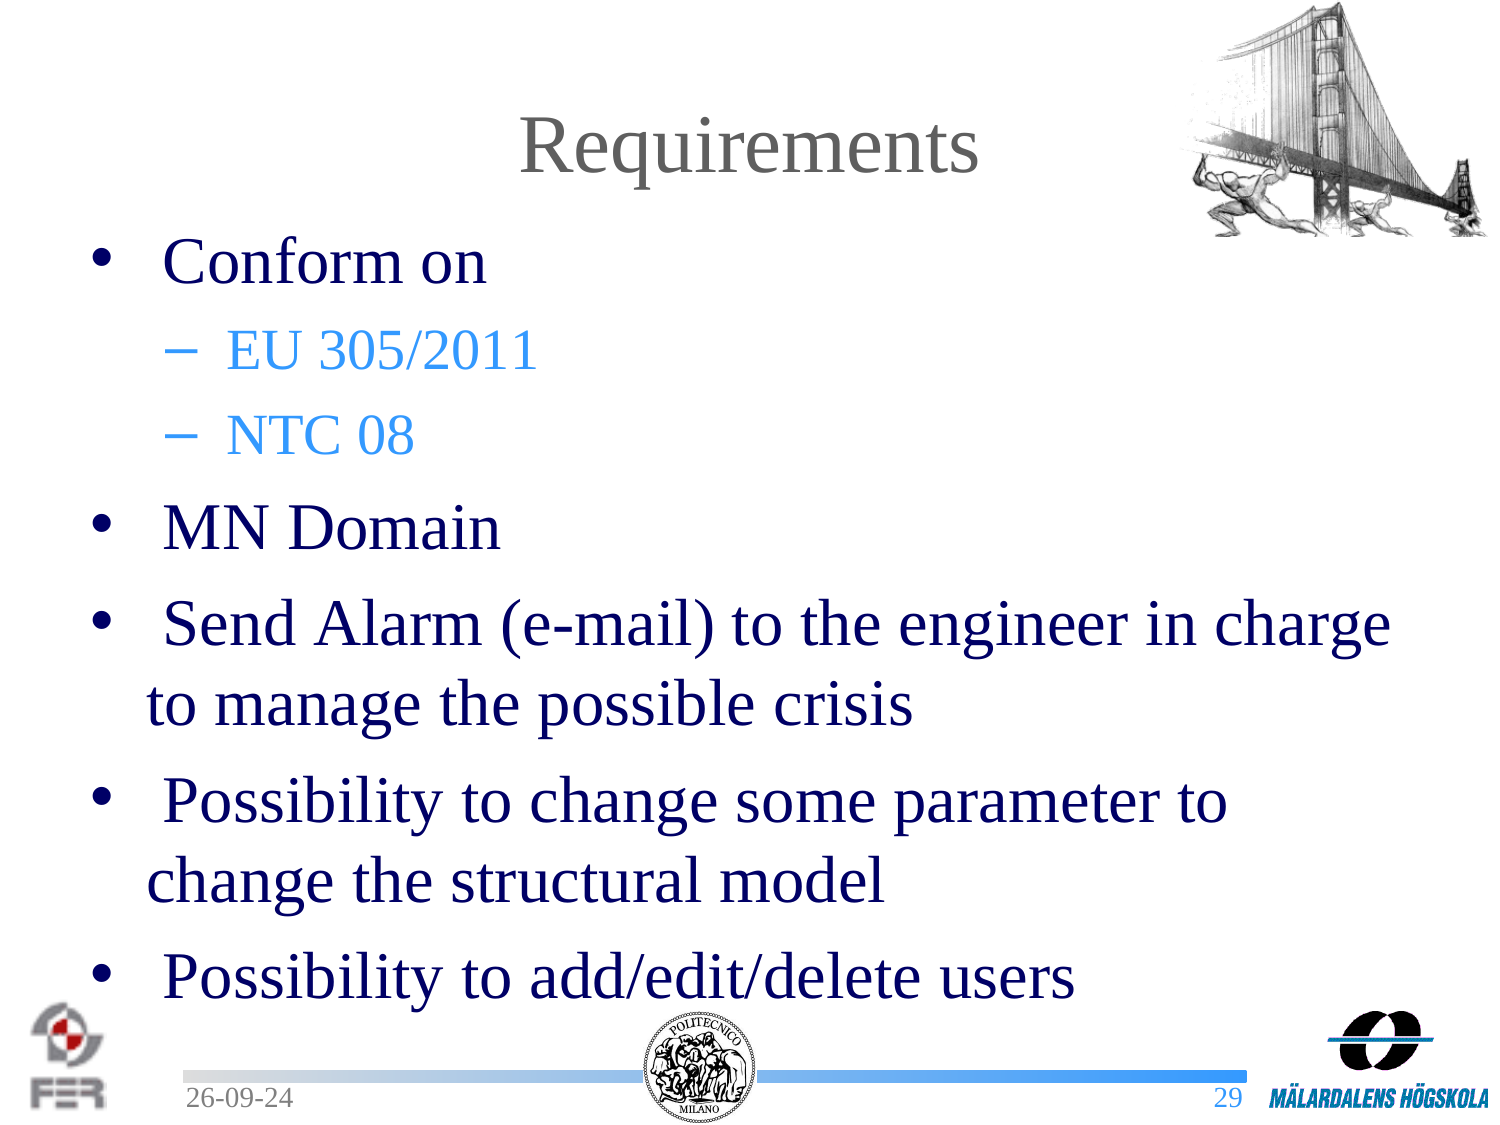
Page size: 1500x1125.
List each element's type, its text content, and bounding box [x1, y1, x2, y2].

title Requirements [75, 45, 1175, 209]
picture [1454, 1091, 1459, 1108]
picture [643, 1020, 757, 1123]
text_box <numero> [1186, 1070, 1258, 1114]
picture [29, 987, 107, 1125]
picture [1269, 1011, 1488, 1108]
text_box 14-01-09 [171, 1070, 396, 1114]
picture [1368, 1093, 1374, 1104]
list Conform on EU 305/2011 NTC 08 MN Domain Send Alarm (e-mail) to the engineer in charge to manage the possible crisis Possibility to change some parameter to change the structural model Possibility to add/edit/delete users [75, 209, 1426, 1020]
picture [1435, 1096, 1441, 1104]
picture [1175, 0, 1488, 237]
